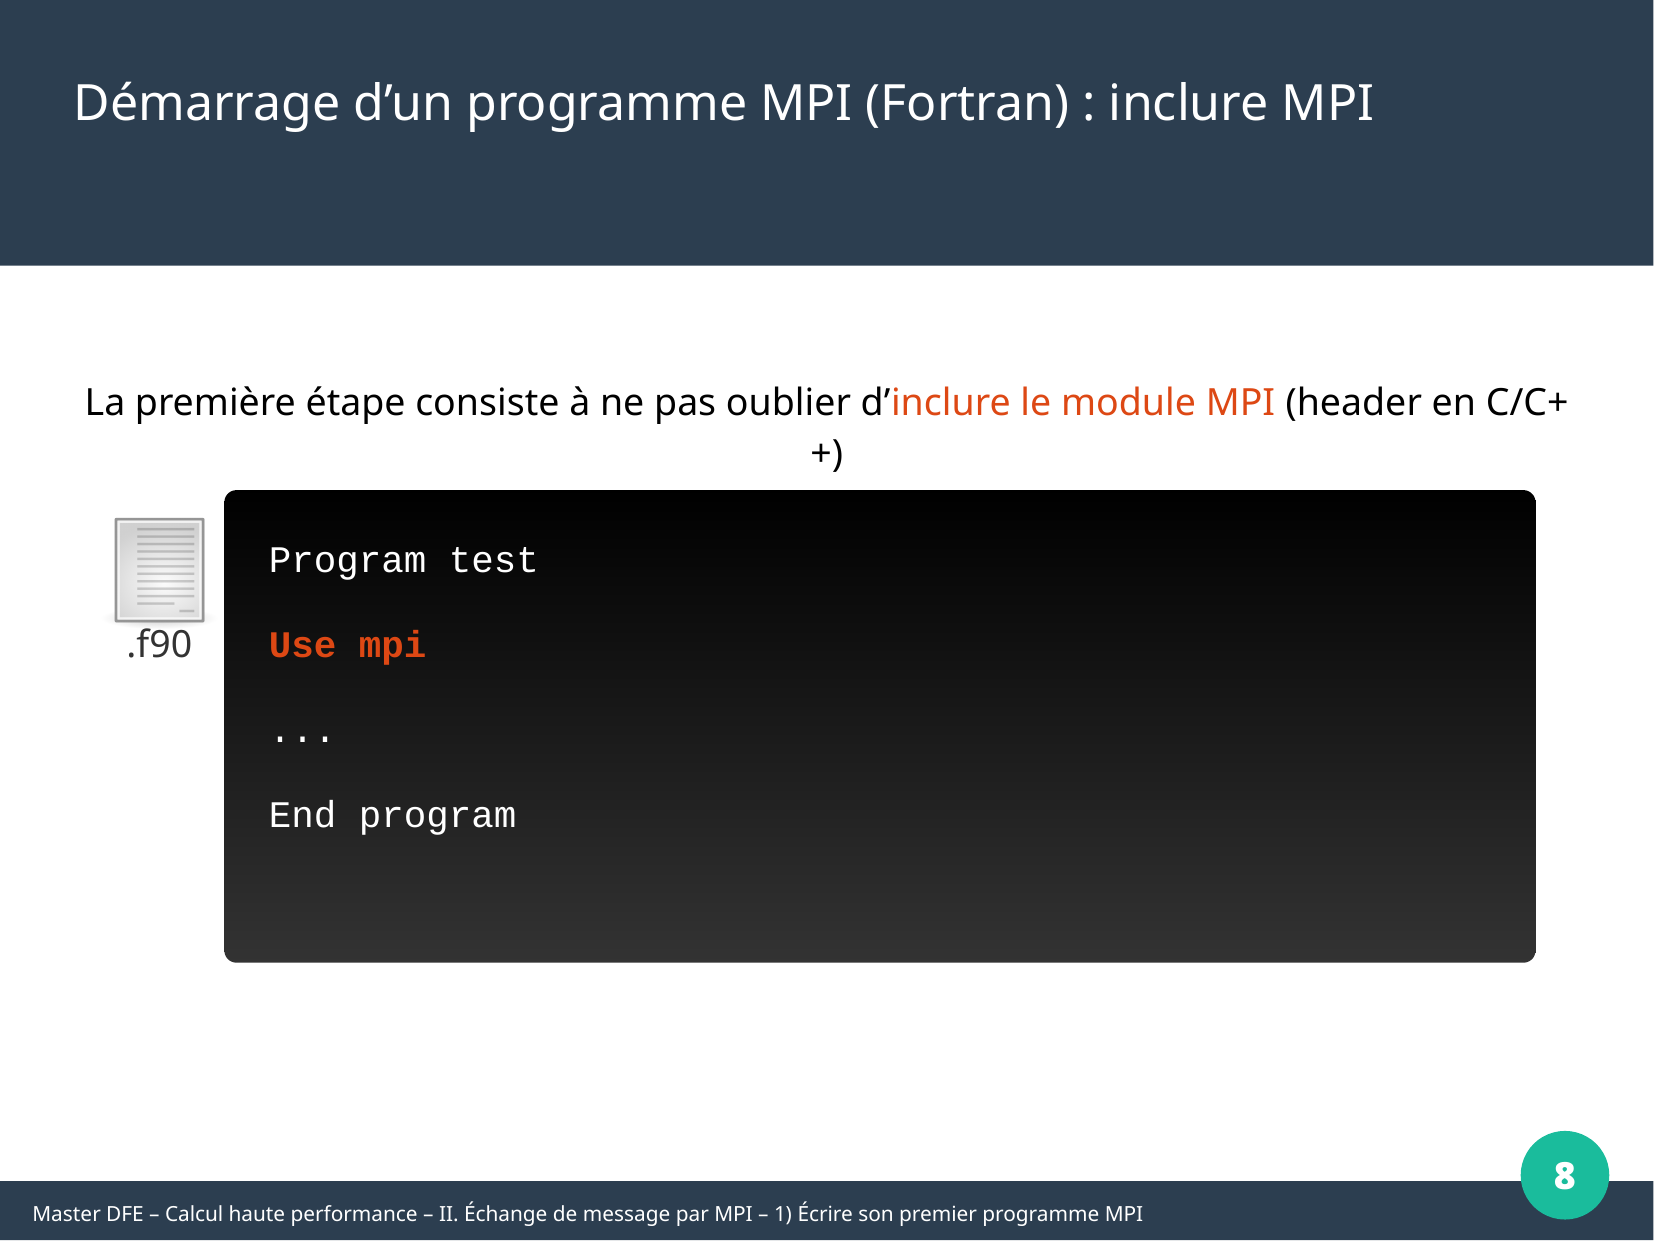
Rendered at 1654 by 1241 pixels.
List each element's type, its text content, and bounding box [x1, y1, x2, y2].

text_box [224, 490, 1536, 963]
text_box Program test Use mpi ... End program [253, 533, 1524, 904]
text_box La première étape consiste à ne pas oublier d’inclure le module MPI (header en C/C++) [59, 367, 1595, 461]
text_box Master DFE – Calcul haute performance – II. Échange de message par MPI – 1) Écrire son premier programme MPI [17, 1191, 1436, 1235]
picture [100, 513, 219, 610]
text_box Démarrage d’un programme MPI (Fortran) : inclure MPI [59, 59, 1477, 142]
text_box .f90 [82, 610, 237, 677]
